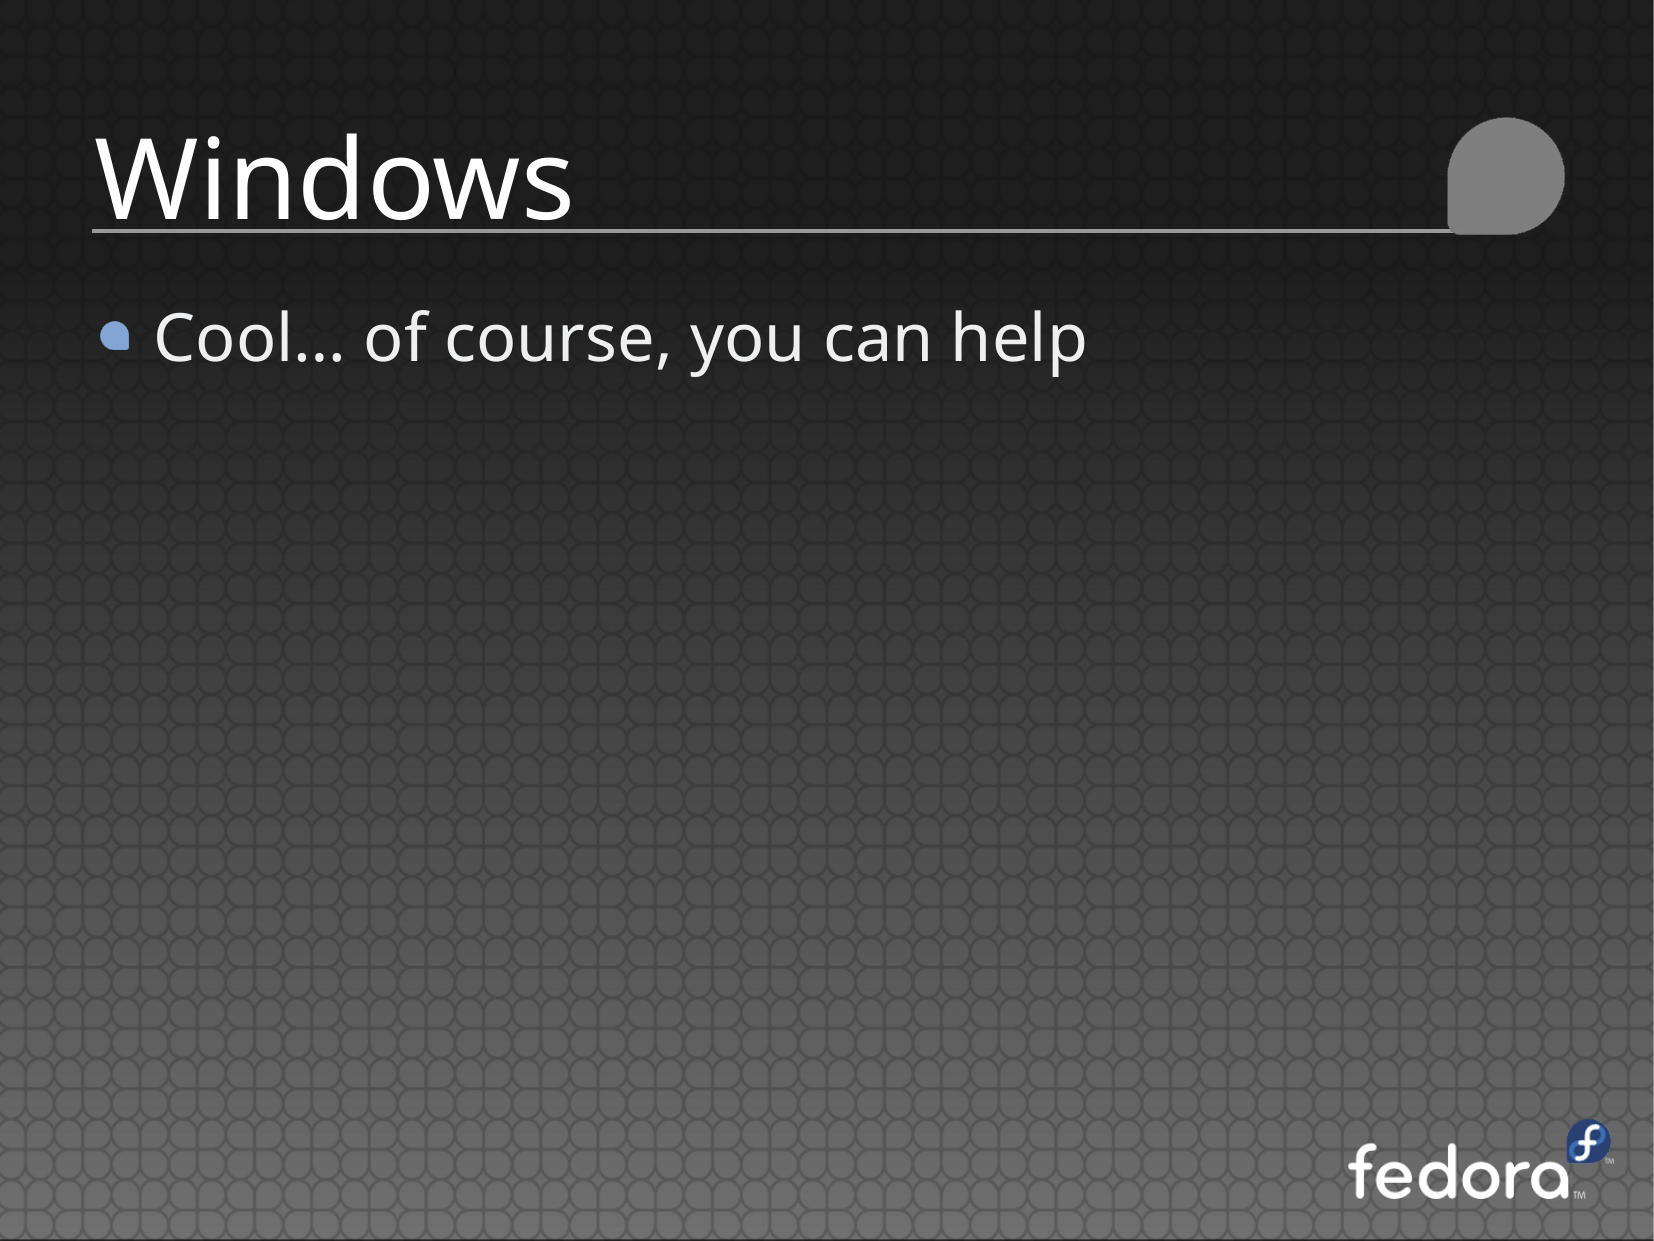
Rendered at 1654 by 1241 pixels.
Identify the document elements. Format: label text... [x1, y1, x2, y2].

list Cool… of course, you can help [82, 290, 1571, 1094]
title Windows [94, 100, 1426, 251]
picture [0, 0, 1654, 1241]
